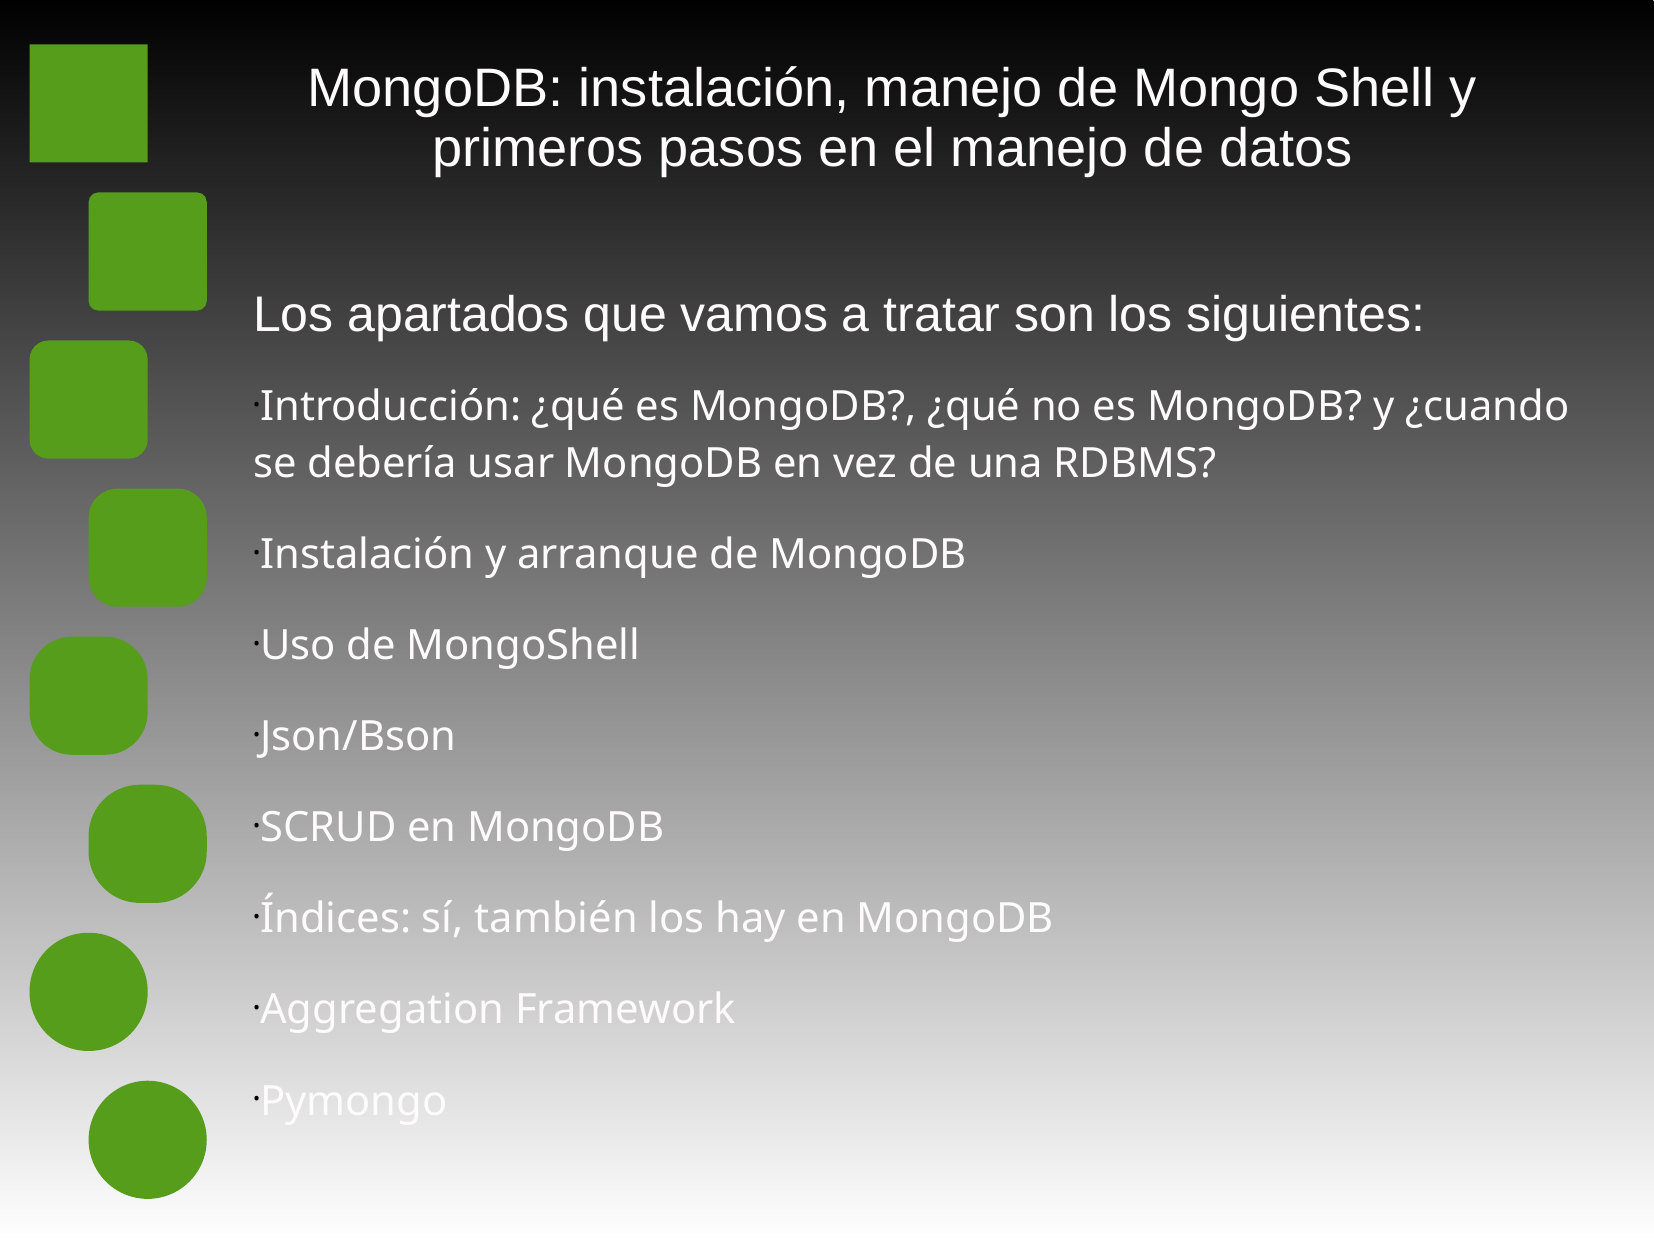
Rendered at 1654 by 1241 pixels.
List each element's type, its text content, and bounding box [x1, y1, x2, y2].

title MongoDB: instalación, manejo de Mongo Shell y primeros pasos en el manejo de datos [214, 49, 1571, 236]
text_box Los apartados que vamos a tratar son los siguientes: Introducción: ¿qué es MongoDB?, ¿qué no es MongoDB? y ¿cuando se debería usar MongoDB en vez de una RDBMS? Instalación y arranque de MongoDB Uso de MongoShell Json/Bson SCRUD en MongoDB Índices: sí, también los hay en MongoDB Aggregation Framework Pymongo [238, 278, 1632, 1219]
